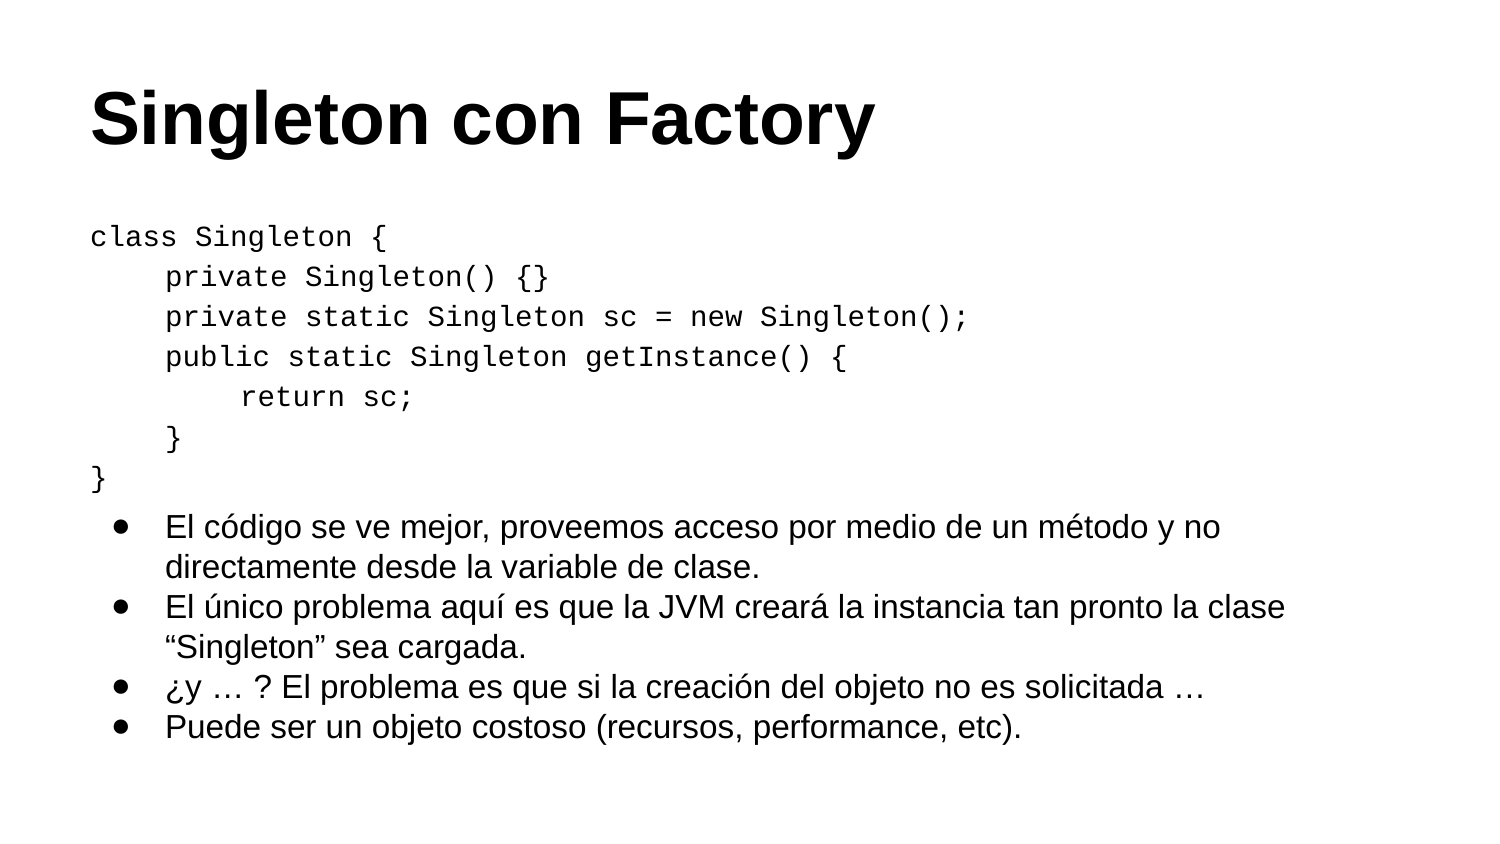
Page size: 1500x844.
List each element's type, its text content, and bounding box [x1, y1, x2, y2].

list class Singleton { private Singleton() {} private static Singleton sc = new Singleton(); public static Singleton getInstance() { return sc; } } El código se ve mejor, proveemos acceso por medio de un método y no directamente desde la variable de clase. El único problema aquí es que la JVM creará la instancia tan pronto la clase “Singleton” sea cargada. ¿y … ? El problema es que si la creación del objeto no es solicitada … Puede ser un objeto costoso (recursos, performance, etc). [75, 196, 1425, 808]
title Singleton con Factory [75, 33, 1425, 175]
